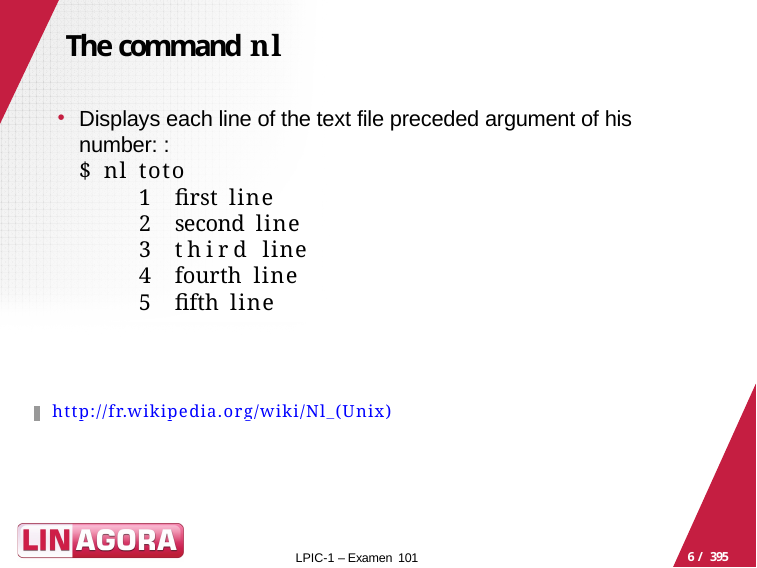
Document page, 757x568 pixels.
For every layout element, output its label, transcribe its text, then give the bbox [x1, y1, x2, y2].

text_box http://fr.wikipedia.org/wiki/Nl_(Unix) [50, 400, 437, 423]
text_box [17, 520, 184, 562]
text_box Displays each line of the text file preceded argument of his number: : $ nl toto first line second line third line fourth line fifth line [55, 103, 707, 329]
text_box <numéro> / 395 [683, 549, 747, 568]
picture [0, 0, 352, 352]
text_box The command nl [63, 26, 697, 103]
text_box LPIC-1 – Examen 101 [293, 549, 420, 568]
